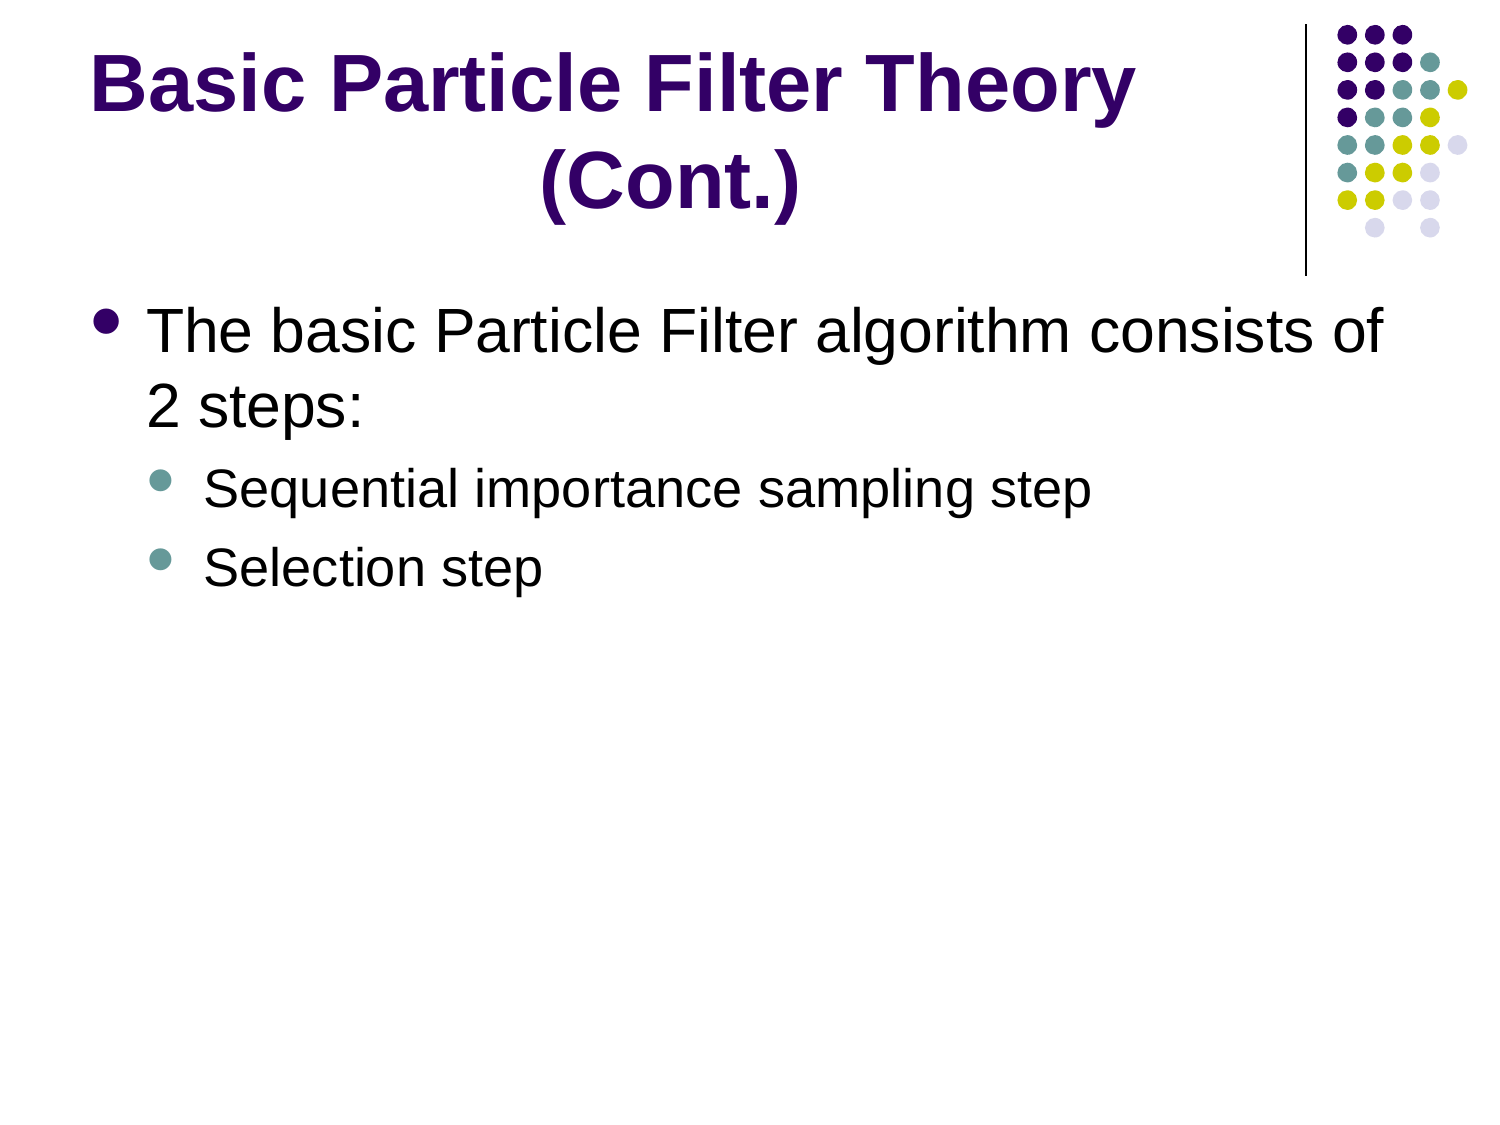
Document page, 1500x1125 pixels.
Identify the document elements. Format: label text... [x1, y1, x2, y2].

title Basic Particle Filter Theory (Cont.) [74, 20, 1313, 233]
list The basic Particle Filter algorithm consists of 2 steps: Sequential importance sampling step Selection step [75, 282, 1426, 1006]
